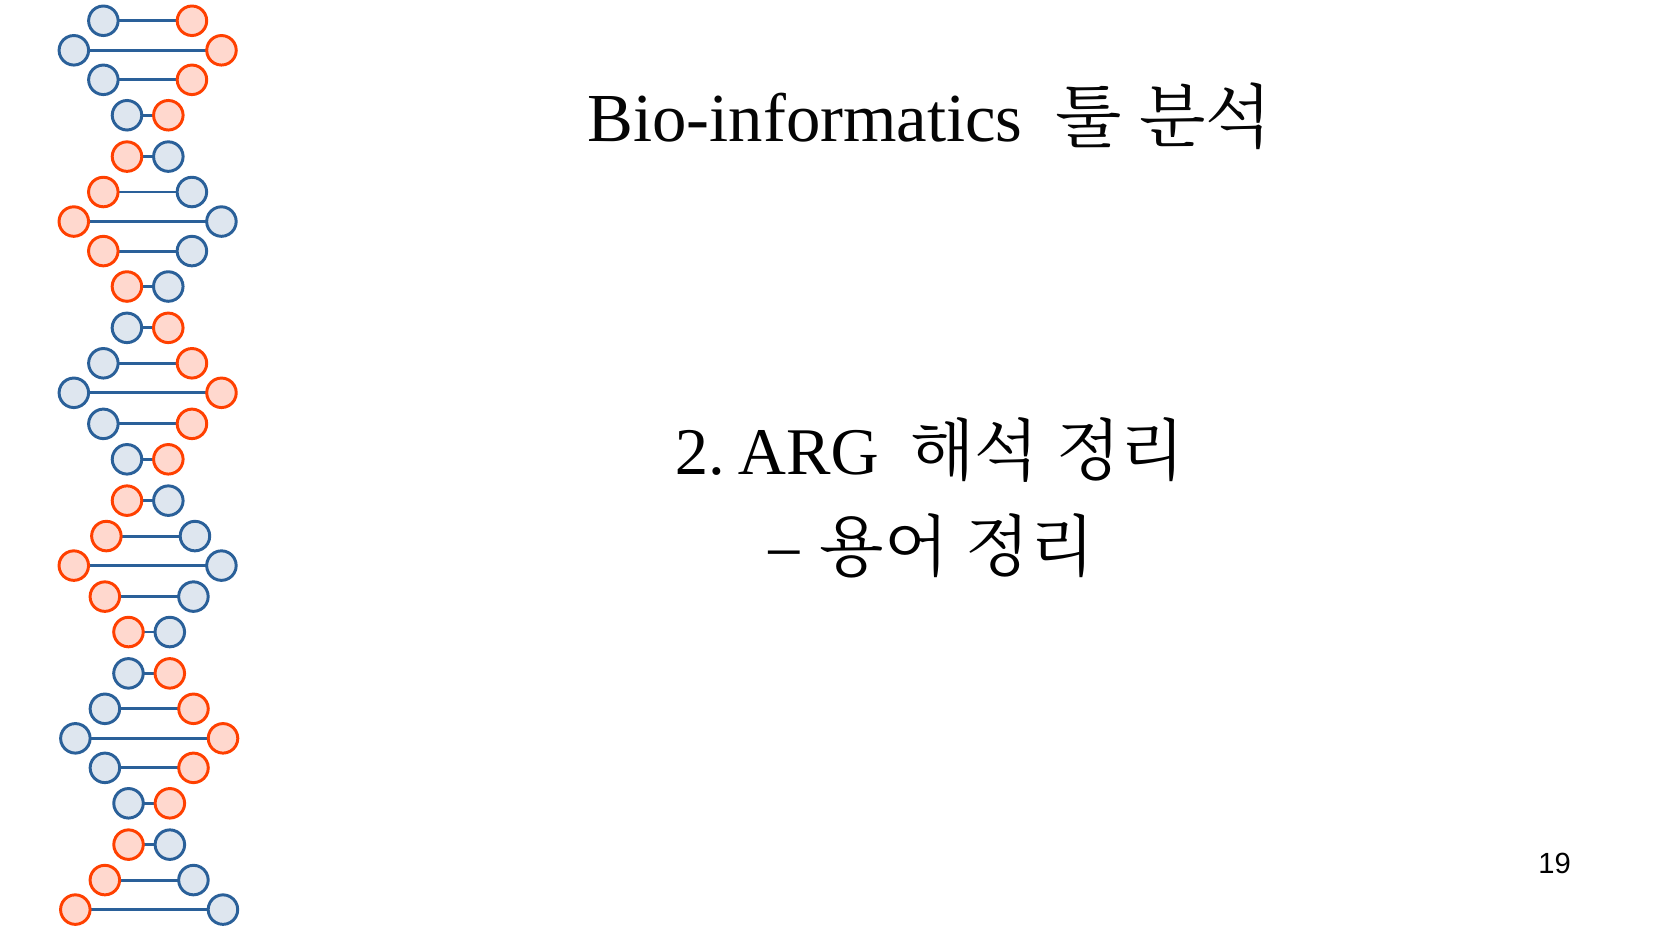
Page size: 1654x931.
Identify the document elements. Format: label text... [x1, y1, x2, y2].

subtitle 2. ARG 해석 정리 – 용어 정리 [265, 224, 1595, 764]
title Bio-informatics 툴 분석 [265, 35, 1595, 189]
